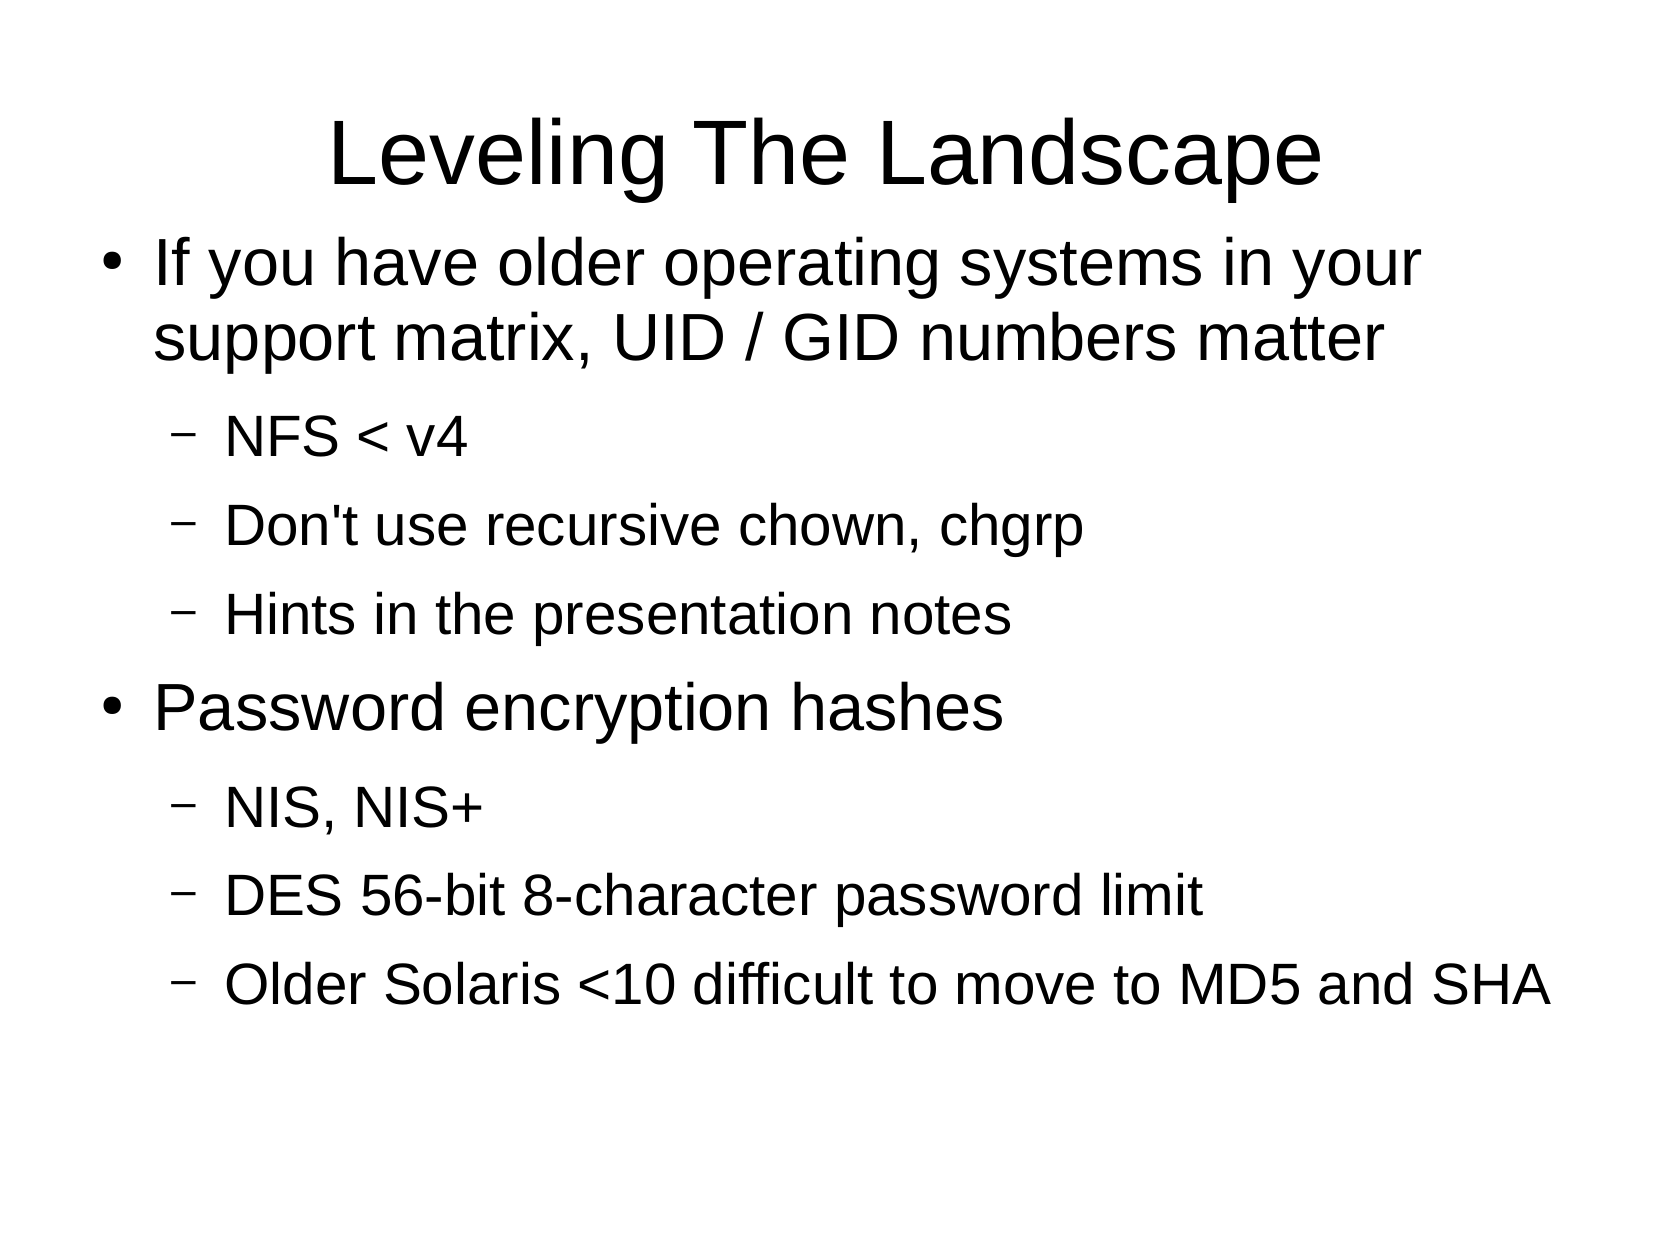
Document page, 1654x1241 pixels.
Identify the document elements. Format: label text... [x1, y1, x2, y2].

list If you have older operating systems in your support matrix, UID / GID numbers matter NFS < v4 Don't use recursive chown, chgrp Hints in the presentation notes Password encryption hashes NIS, NIS+ DES 56-bit 8-character password limit Older Solaris <10 difficult to move to MD5 and SHA [82, 225, 1571, 1126]
title Leveling The Landscape [82, 49, 1571, 225]
